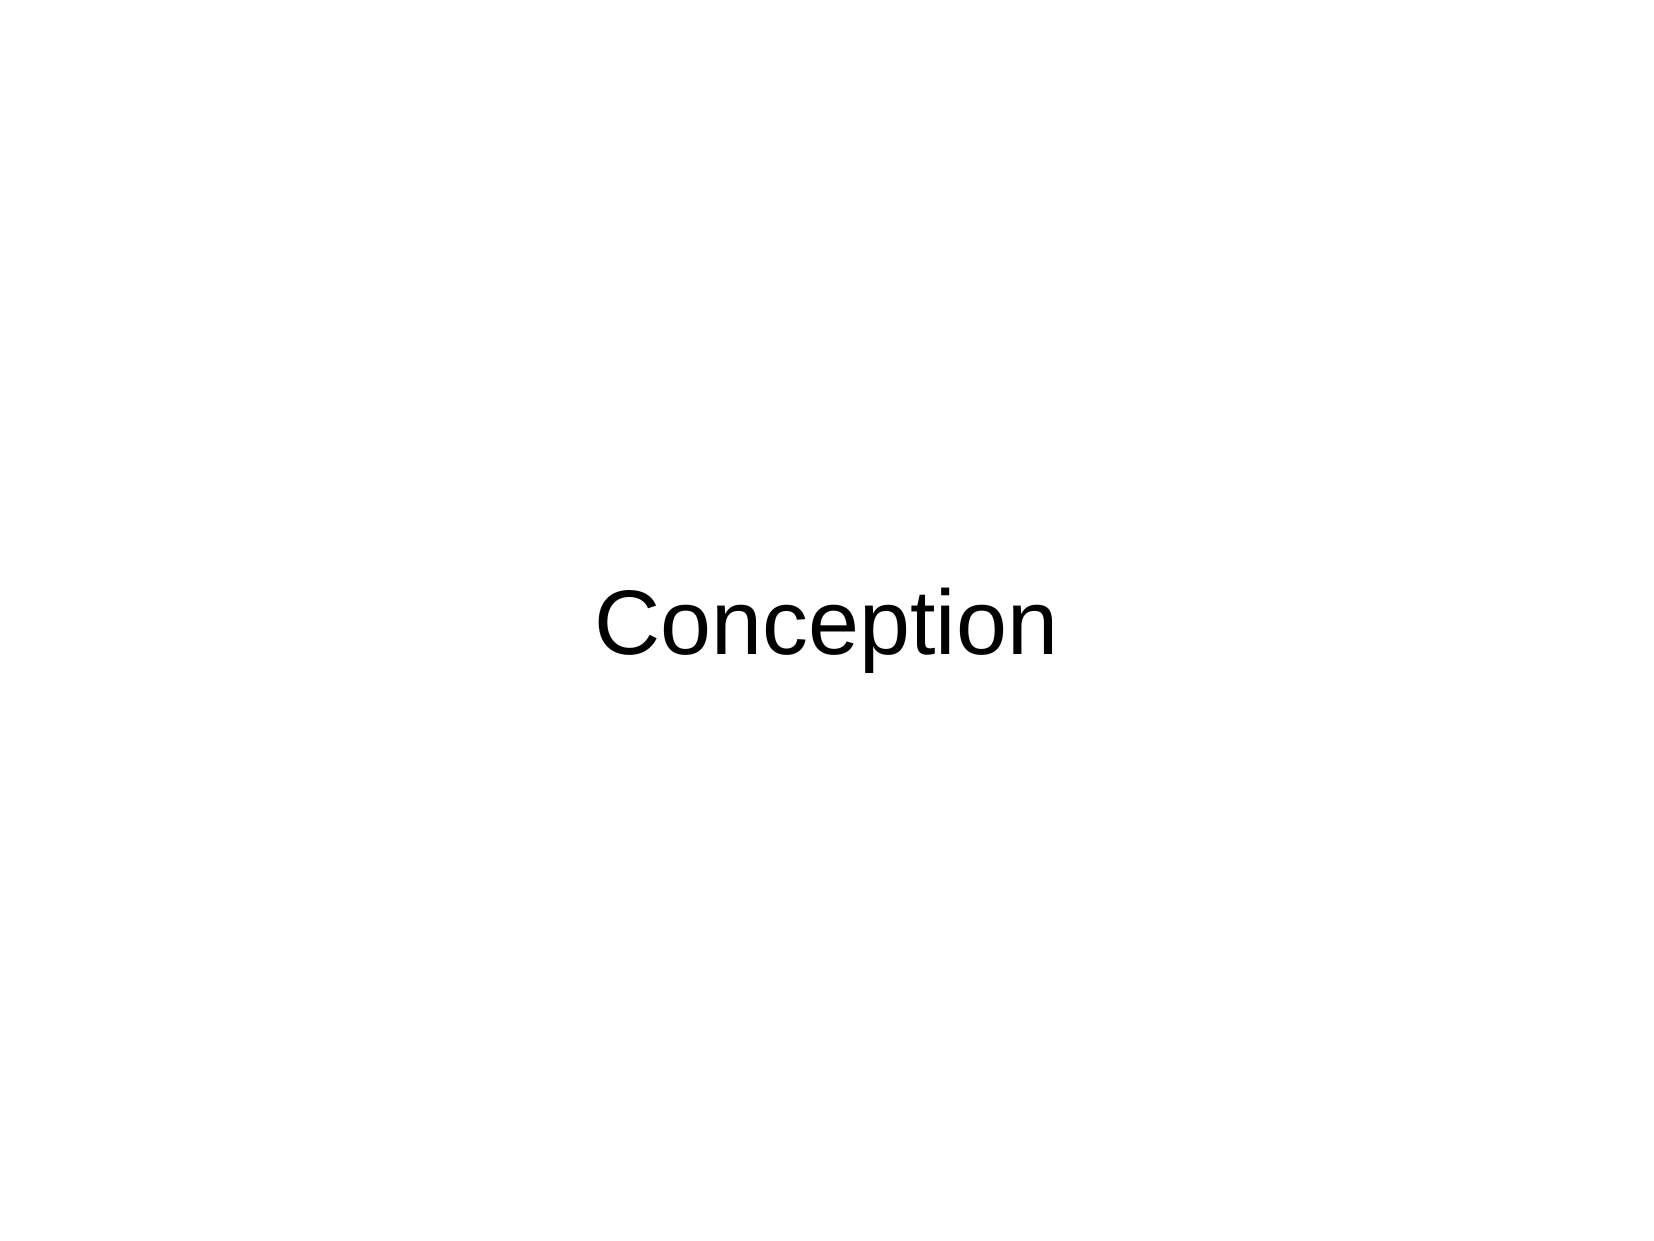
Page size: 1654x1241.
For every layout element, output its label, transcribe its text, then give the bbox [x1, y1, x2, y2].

title Conception [82, 519, 1571, 727]
